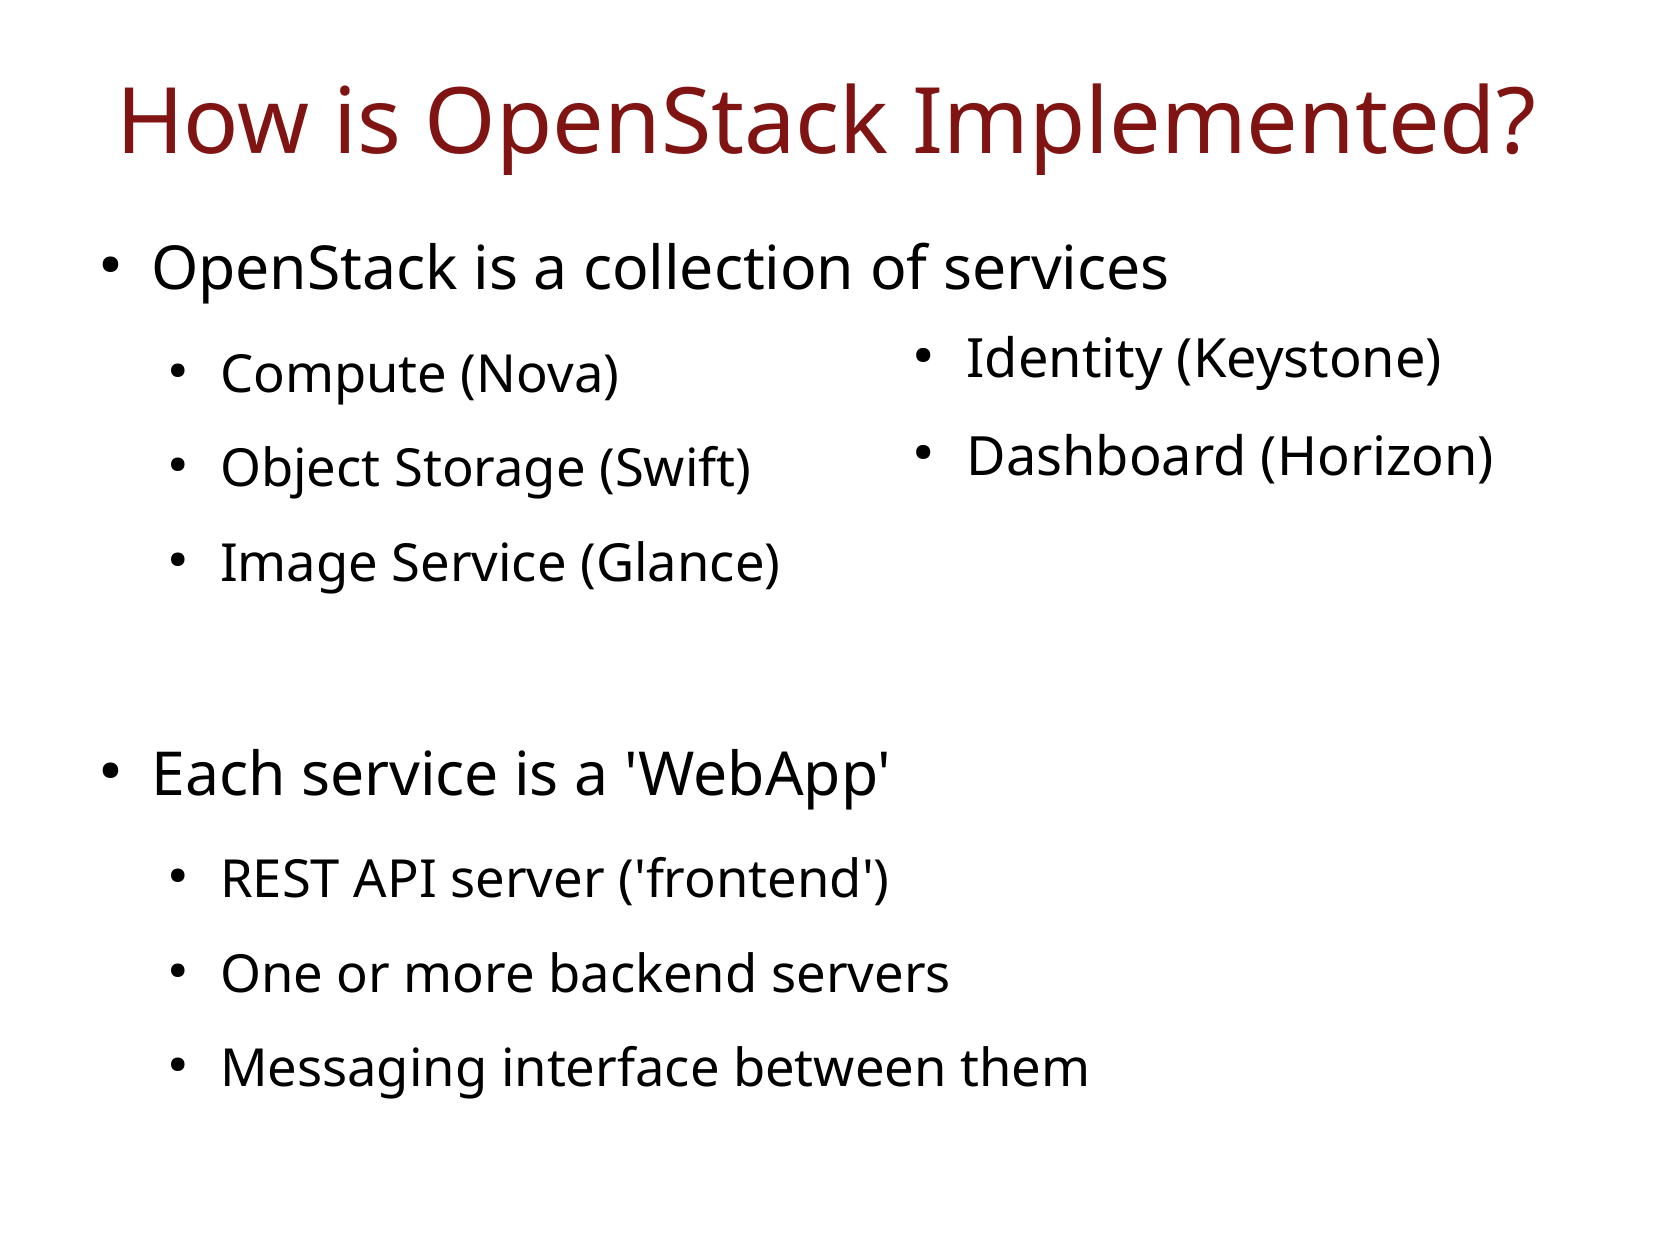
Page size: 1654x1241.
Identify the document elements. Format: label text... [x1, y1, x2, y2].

list OpenStack is a collection of services Compute (Nova) Object Storage (Swift) Image Service (Glance) Each service is a 'WebApp' REST API server ('frontend') One or more backend servers Messaging interface between them [82, 225, 1571, 1109]
title How is OpenStack Implemented? [82, 49, 1571, 188]
list Identity (Keystone) Dashboard (Horizon) [825, 319, 1597, 1139]
